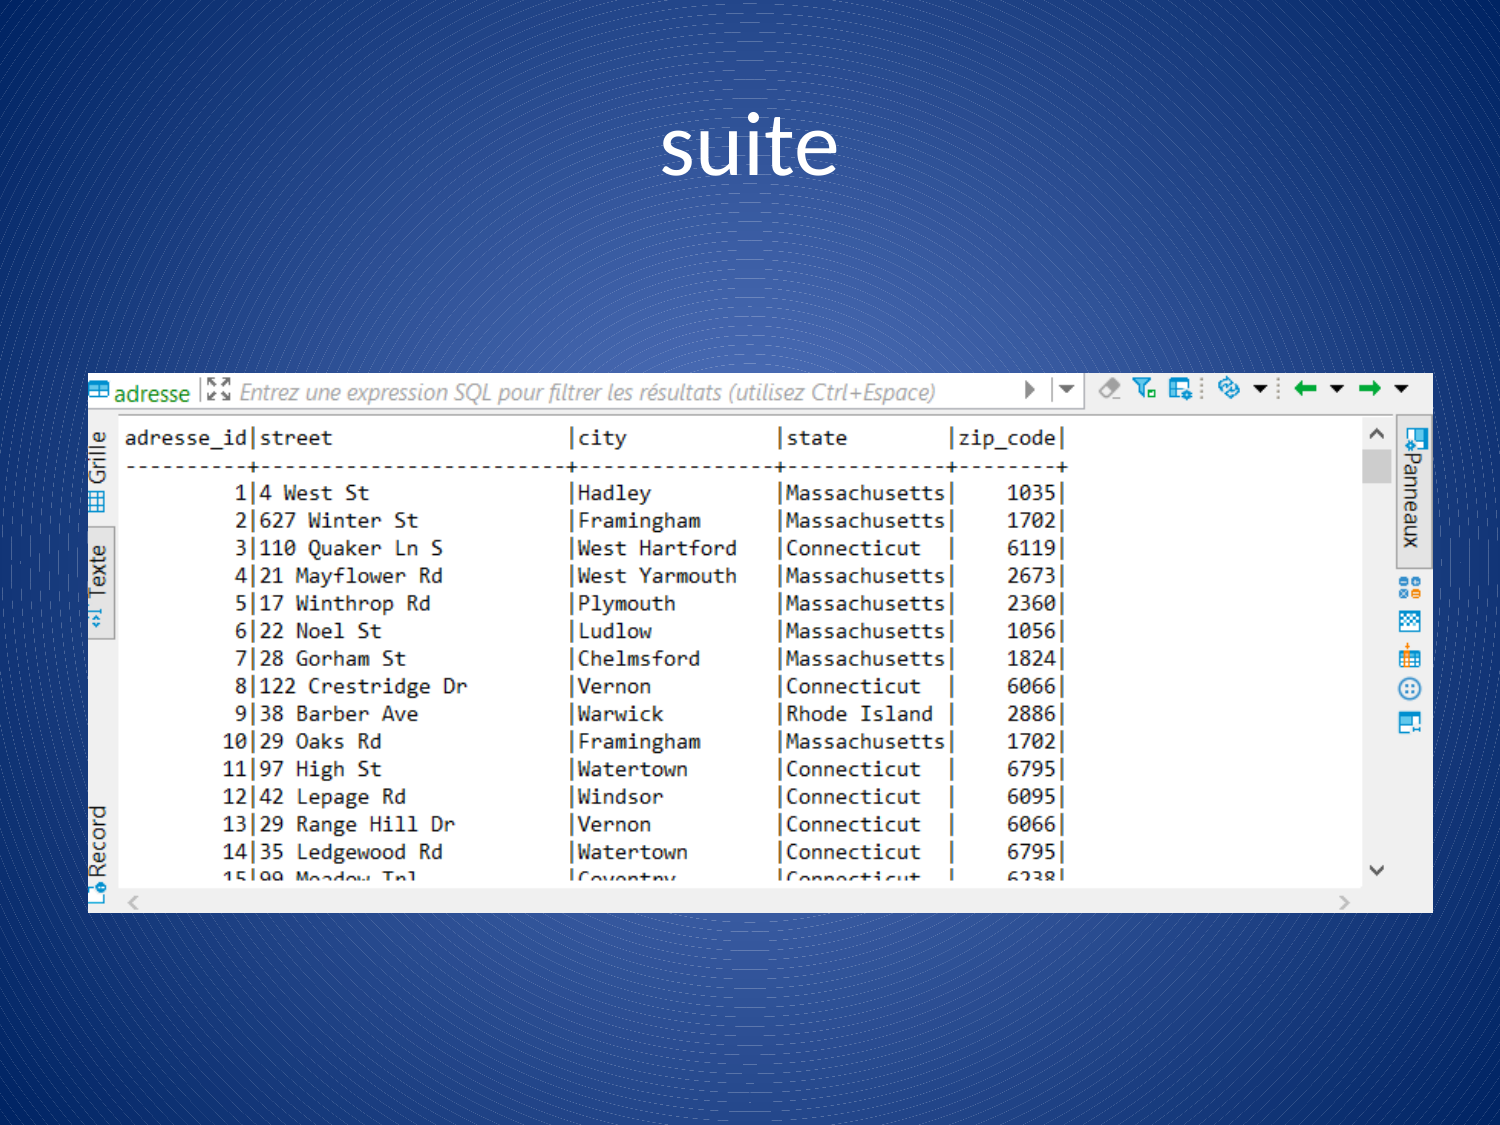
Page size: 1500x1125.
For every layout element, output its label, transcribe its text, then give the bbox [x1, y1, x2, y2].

picture [90, 385, 107, 395]
picture [88, 373, 1433, 913]
title suite [75, 45, 1426, 233]
